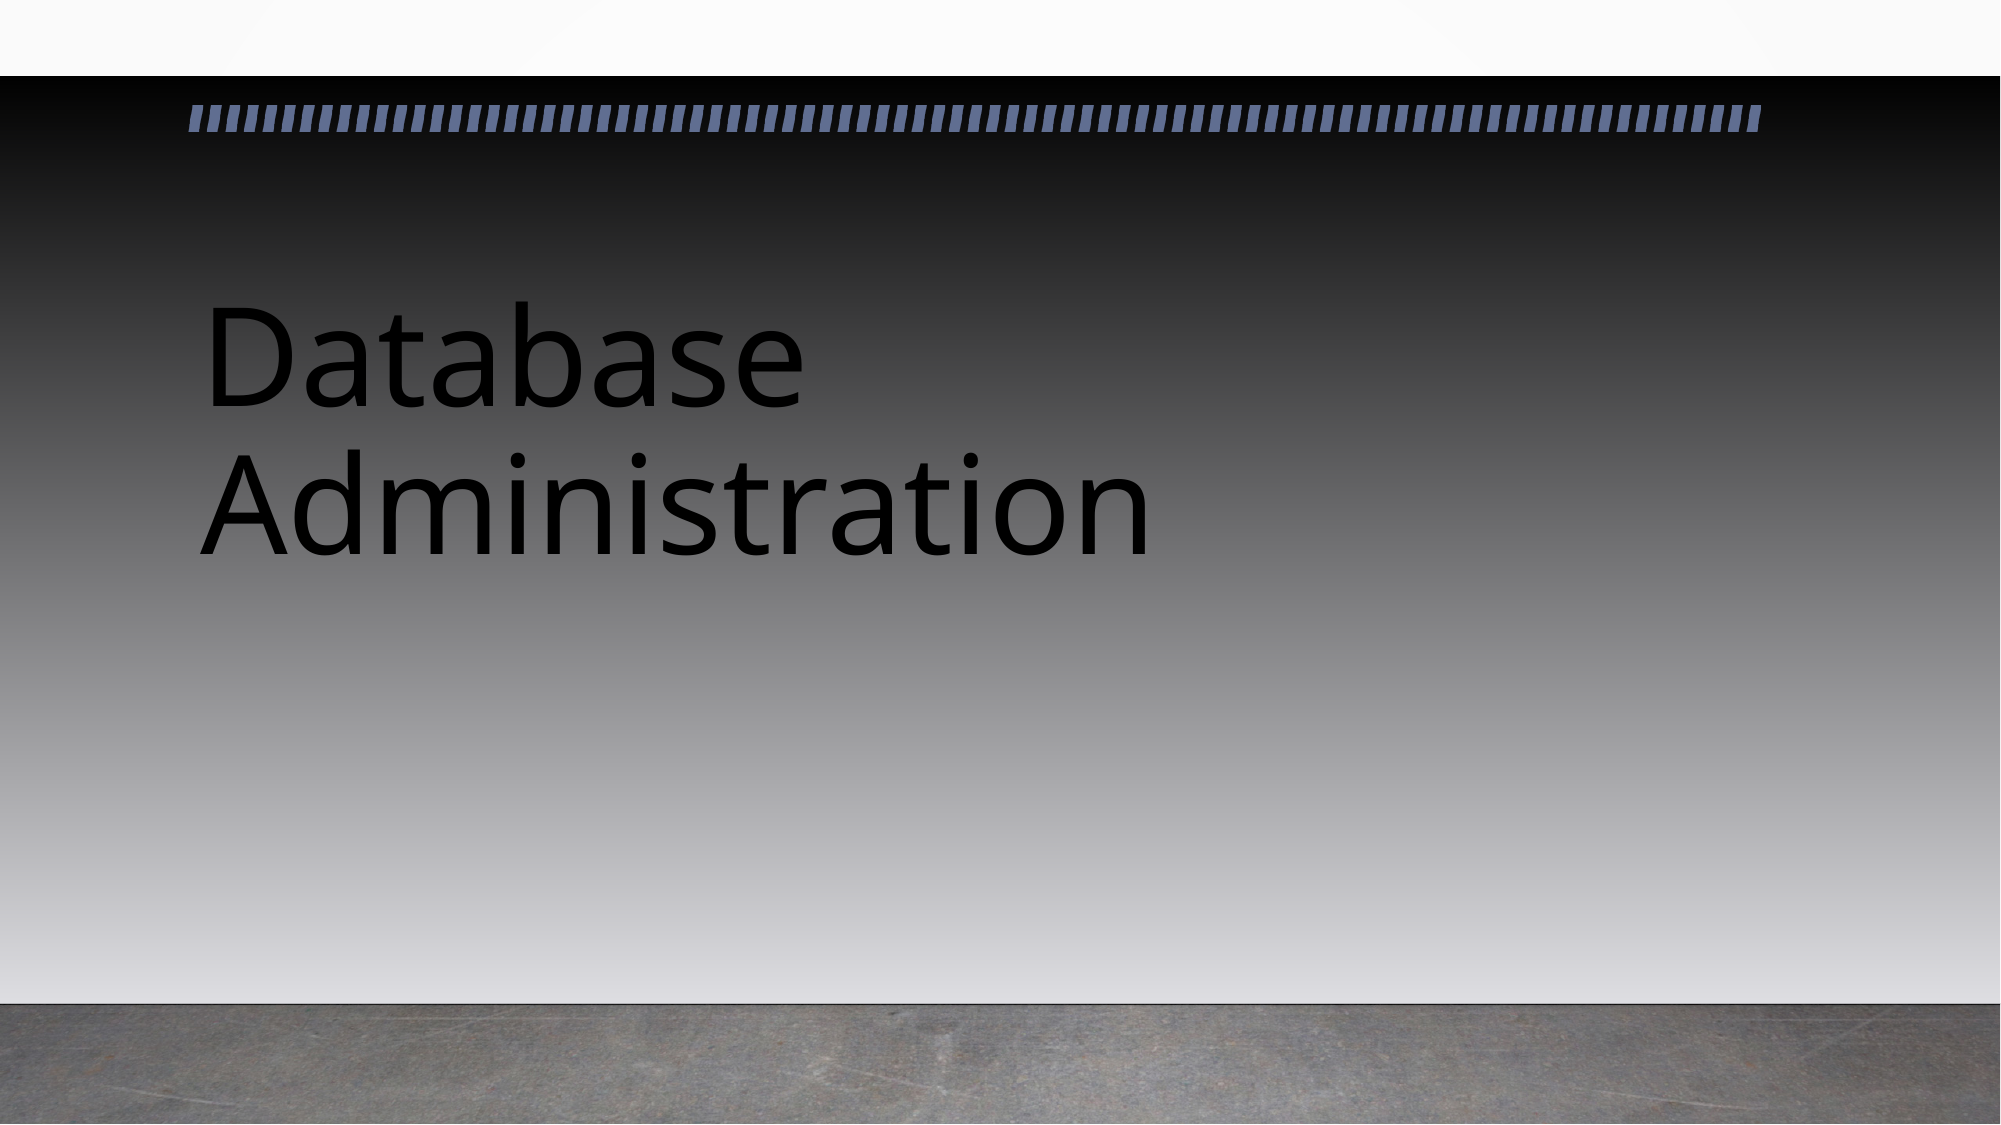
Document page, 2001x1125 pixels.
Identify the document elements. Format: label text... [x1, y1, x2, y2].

title Database Administration [185, 155, 1602, 585]
